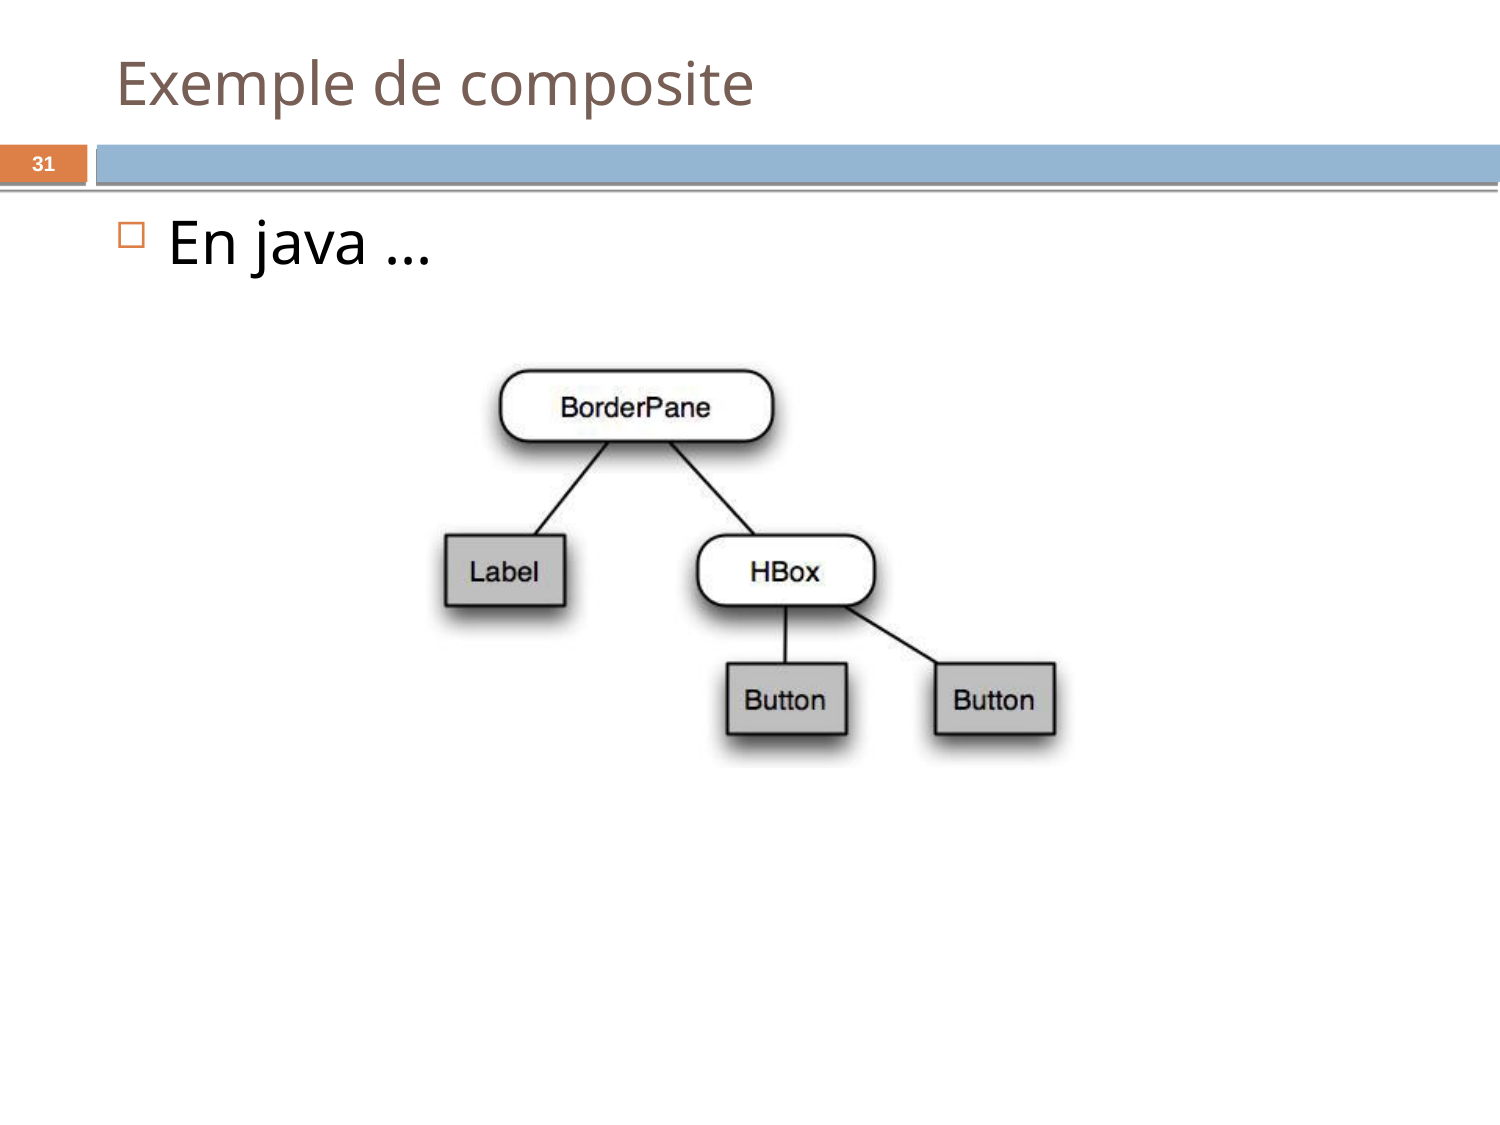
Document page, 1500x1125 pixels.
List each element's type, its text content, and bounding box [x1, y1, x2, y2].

picture [425, 361, 1079, 768]
title Exemple de composite [100, 37, 1438, 126]
list En java ... [100, 196, 1438, 1000]
slide_number <numéro> [0, 143, 88, 184]
